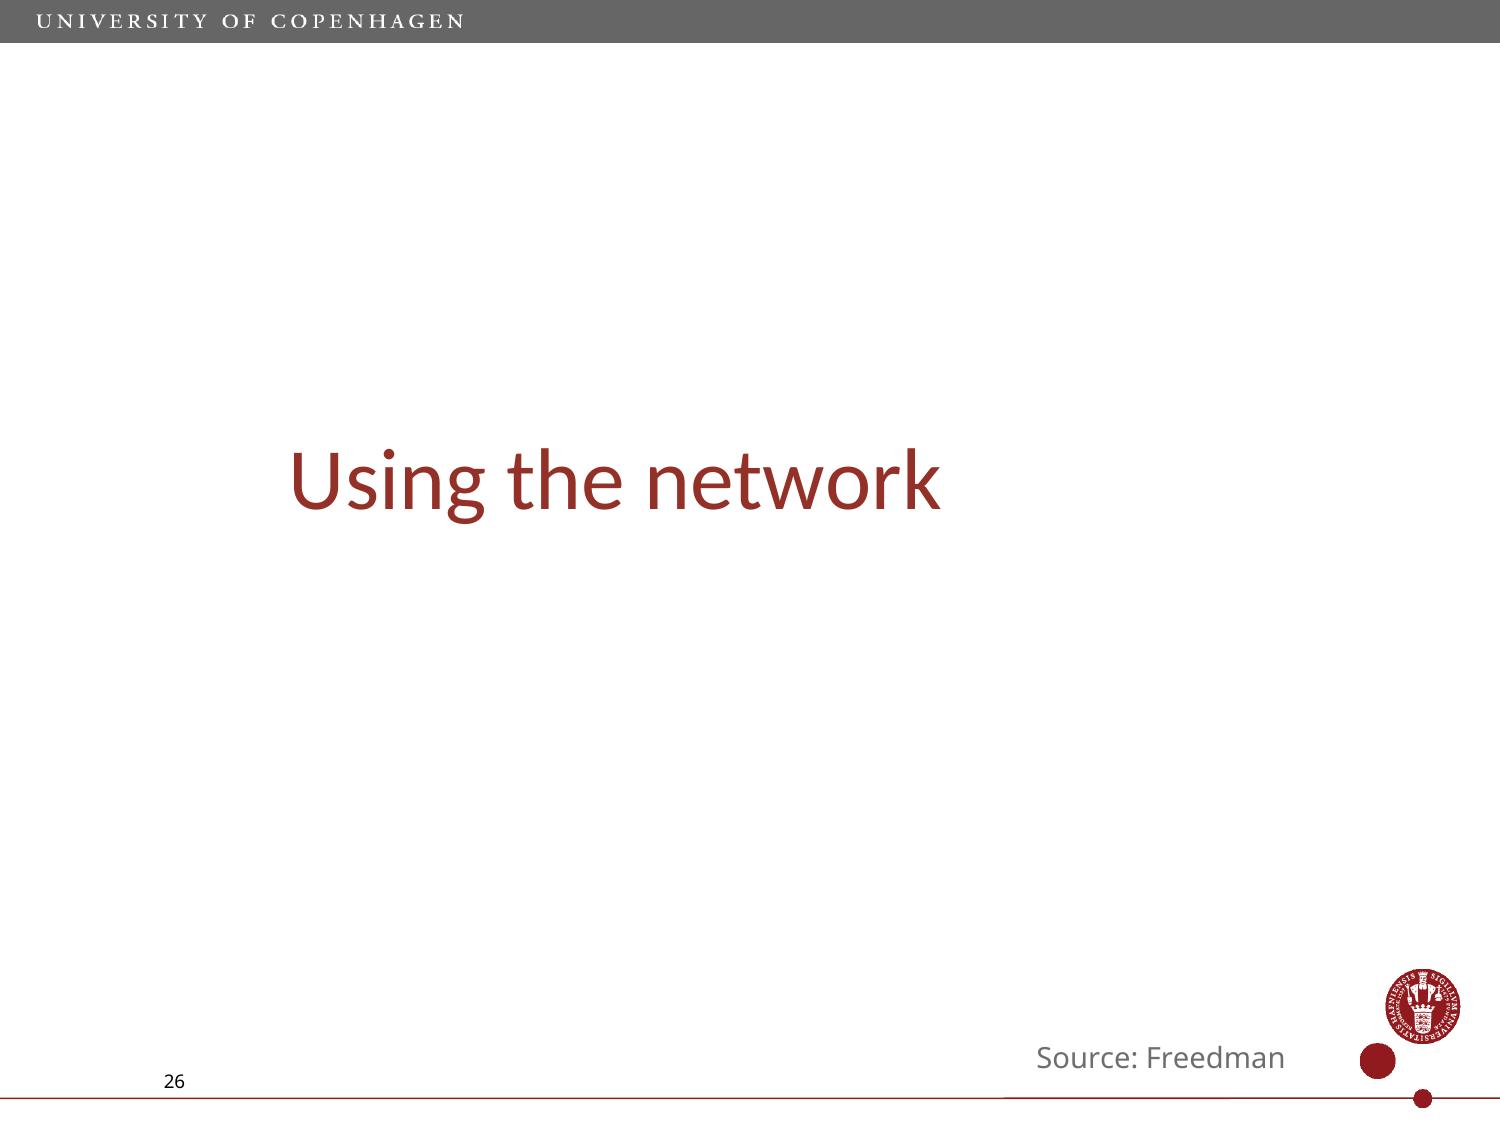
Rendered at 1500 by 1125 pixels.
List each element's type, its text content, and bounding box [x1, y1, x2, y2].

text_box Using the network [289, 432, 1447, 528]
text_box <number> [163, 1070, 514, 1094]
text_box Source: Freedman [1021, 1031, 1341, 1083]
picture [0, 910, 1500, 1122]
